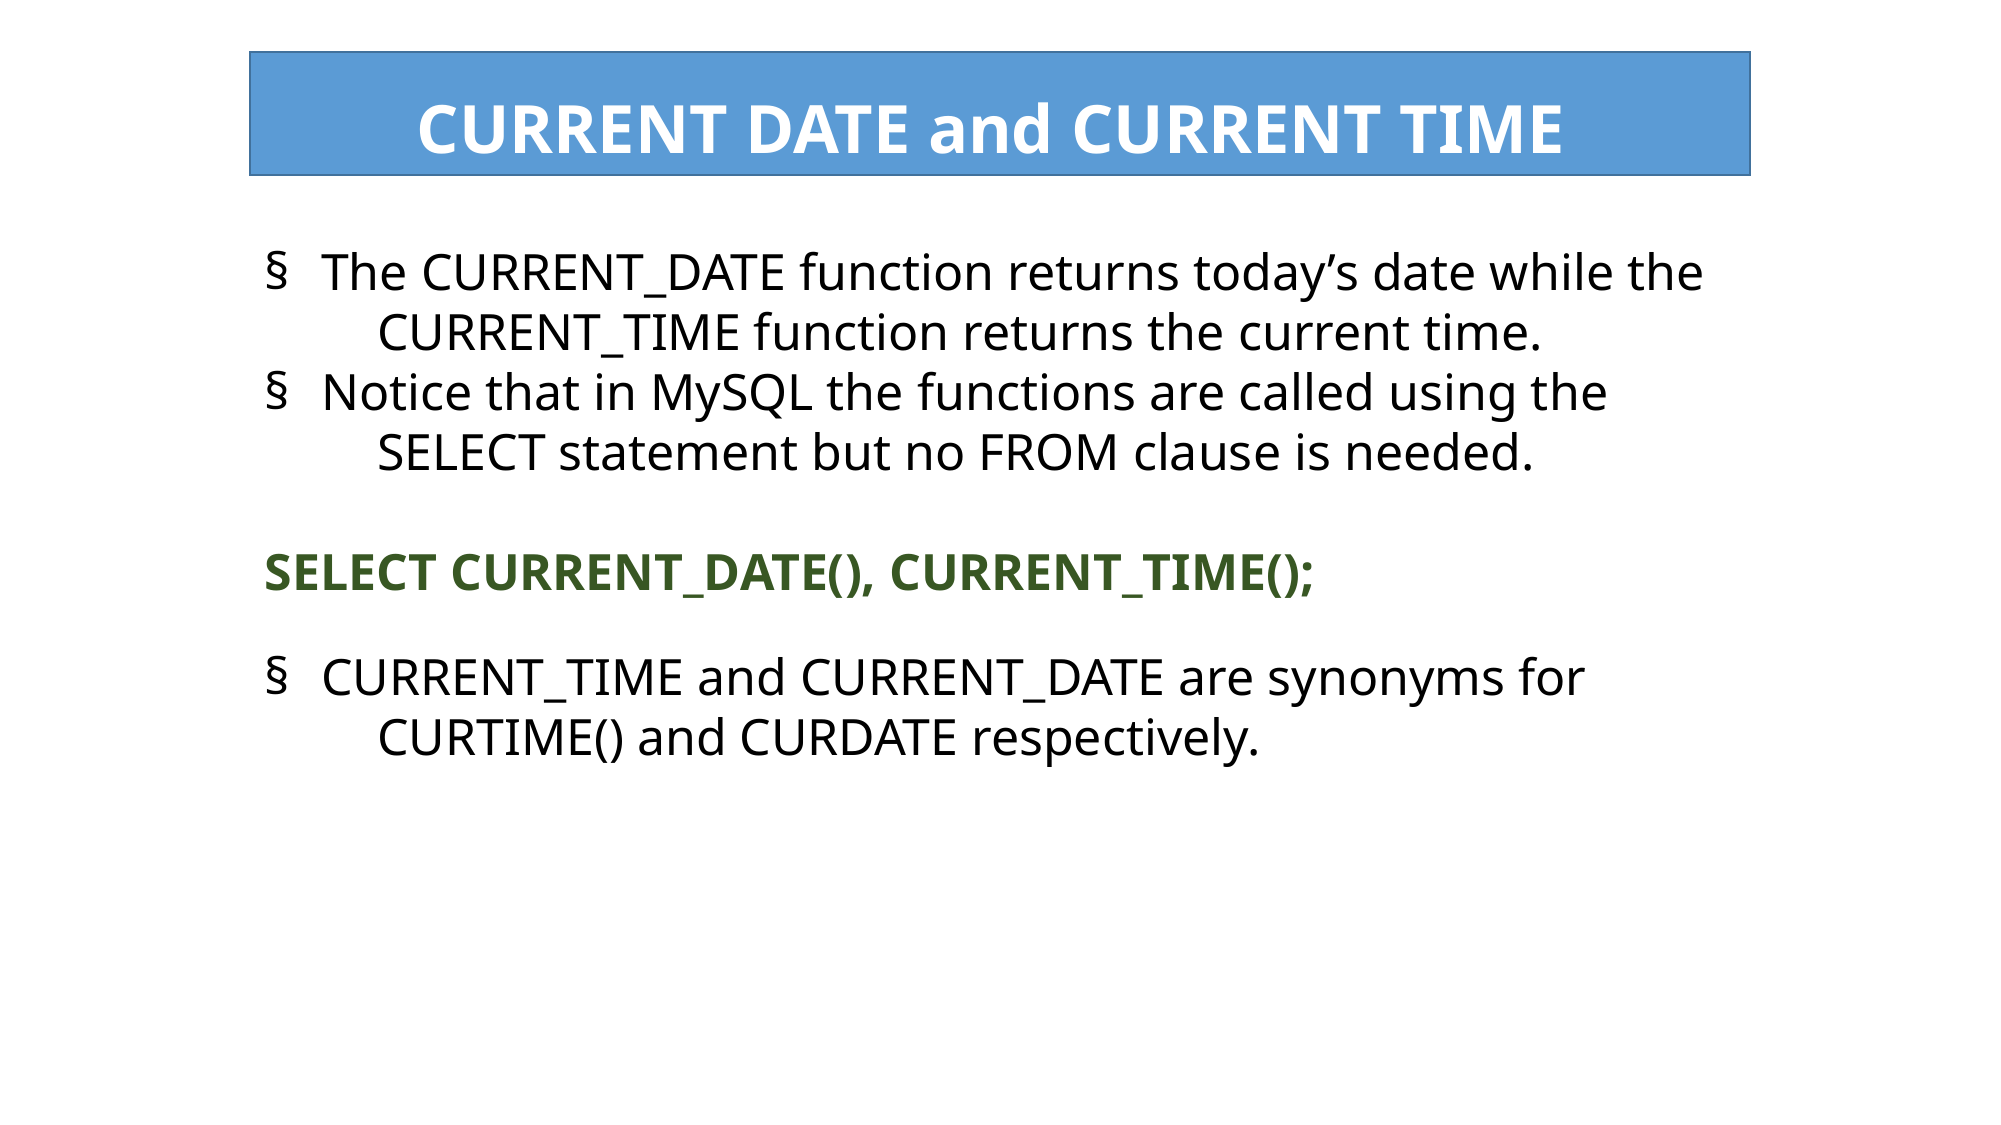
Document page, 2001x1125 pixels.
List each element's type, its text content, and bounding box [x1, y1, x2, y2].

title CURRENT DATE and CURRENT TIME [249, 52, 1750, 176]
text_box The CURRENT_DATE function returns today’s date while the CURRENT_TIME function returns the current time. Notice that in MySQL the functions are called using the SELECT statement but no FROM clause is needed. SELECT CURRENT_DATE(), CURRENT_TIME(); CURRENT_TIME and CURRENT_DATE are synonyms for CURTIME() and CURDATE respectively. [250, 233, 1750, 893]
subtitle [249, 198, 1750, 1051]
